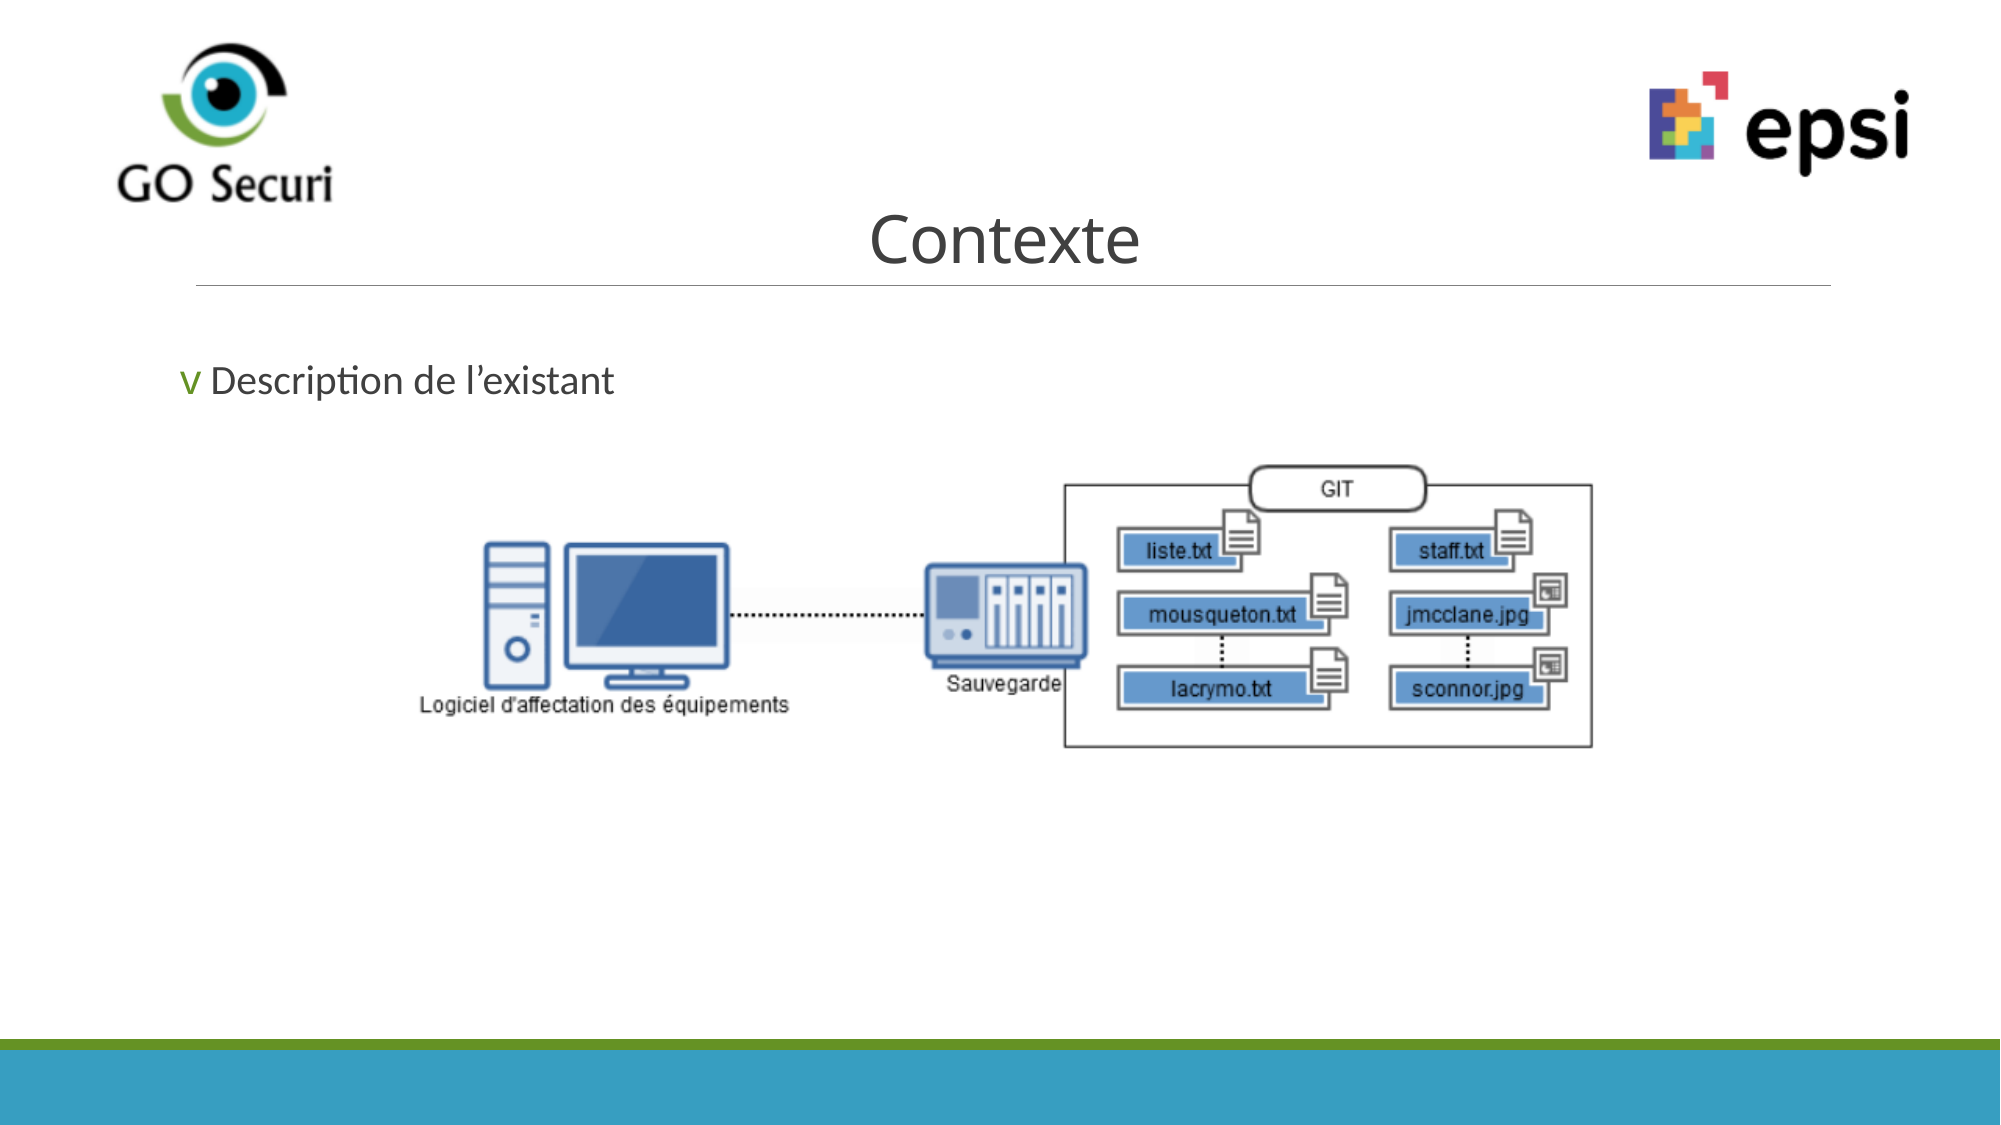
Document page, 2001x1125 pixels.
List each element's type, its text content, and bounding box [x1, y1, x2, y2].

picture [1631, 56, 1953, 196]
title Contexte [180, 47, 1831, 286]
list Description de l’existant [180, 350, 1831, 963]
picture [58, 29, 398, 223]
picture [374, 438, 1626, 797]
